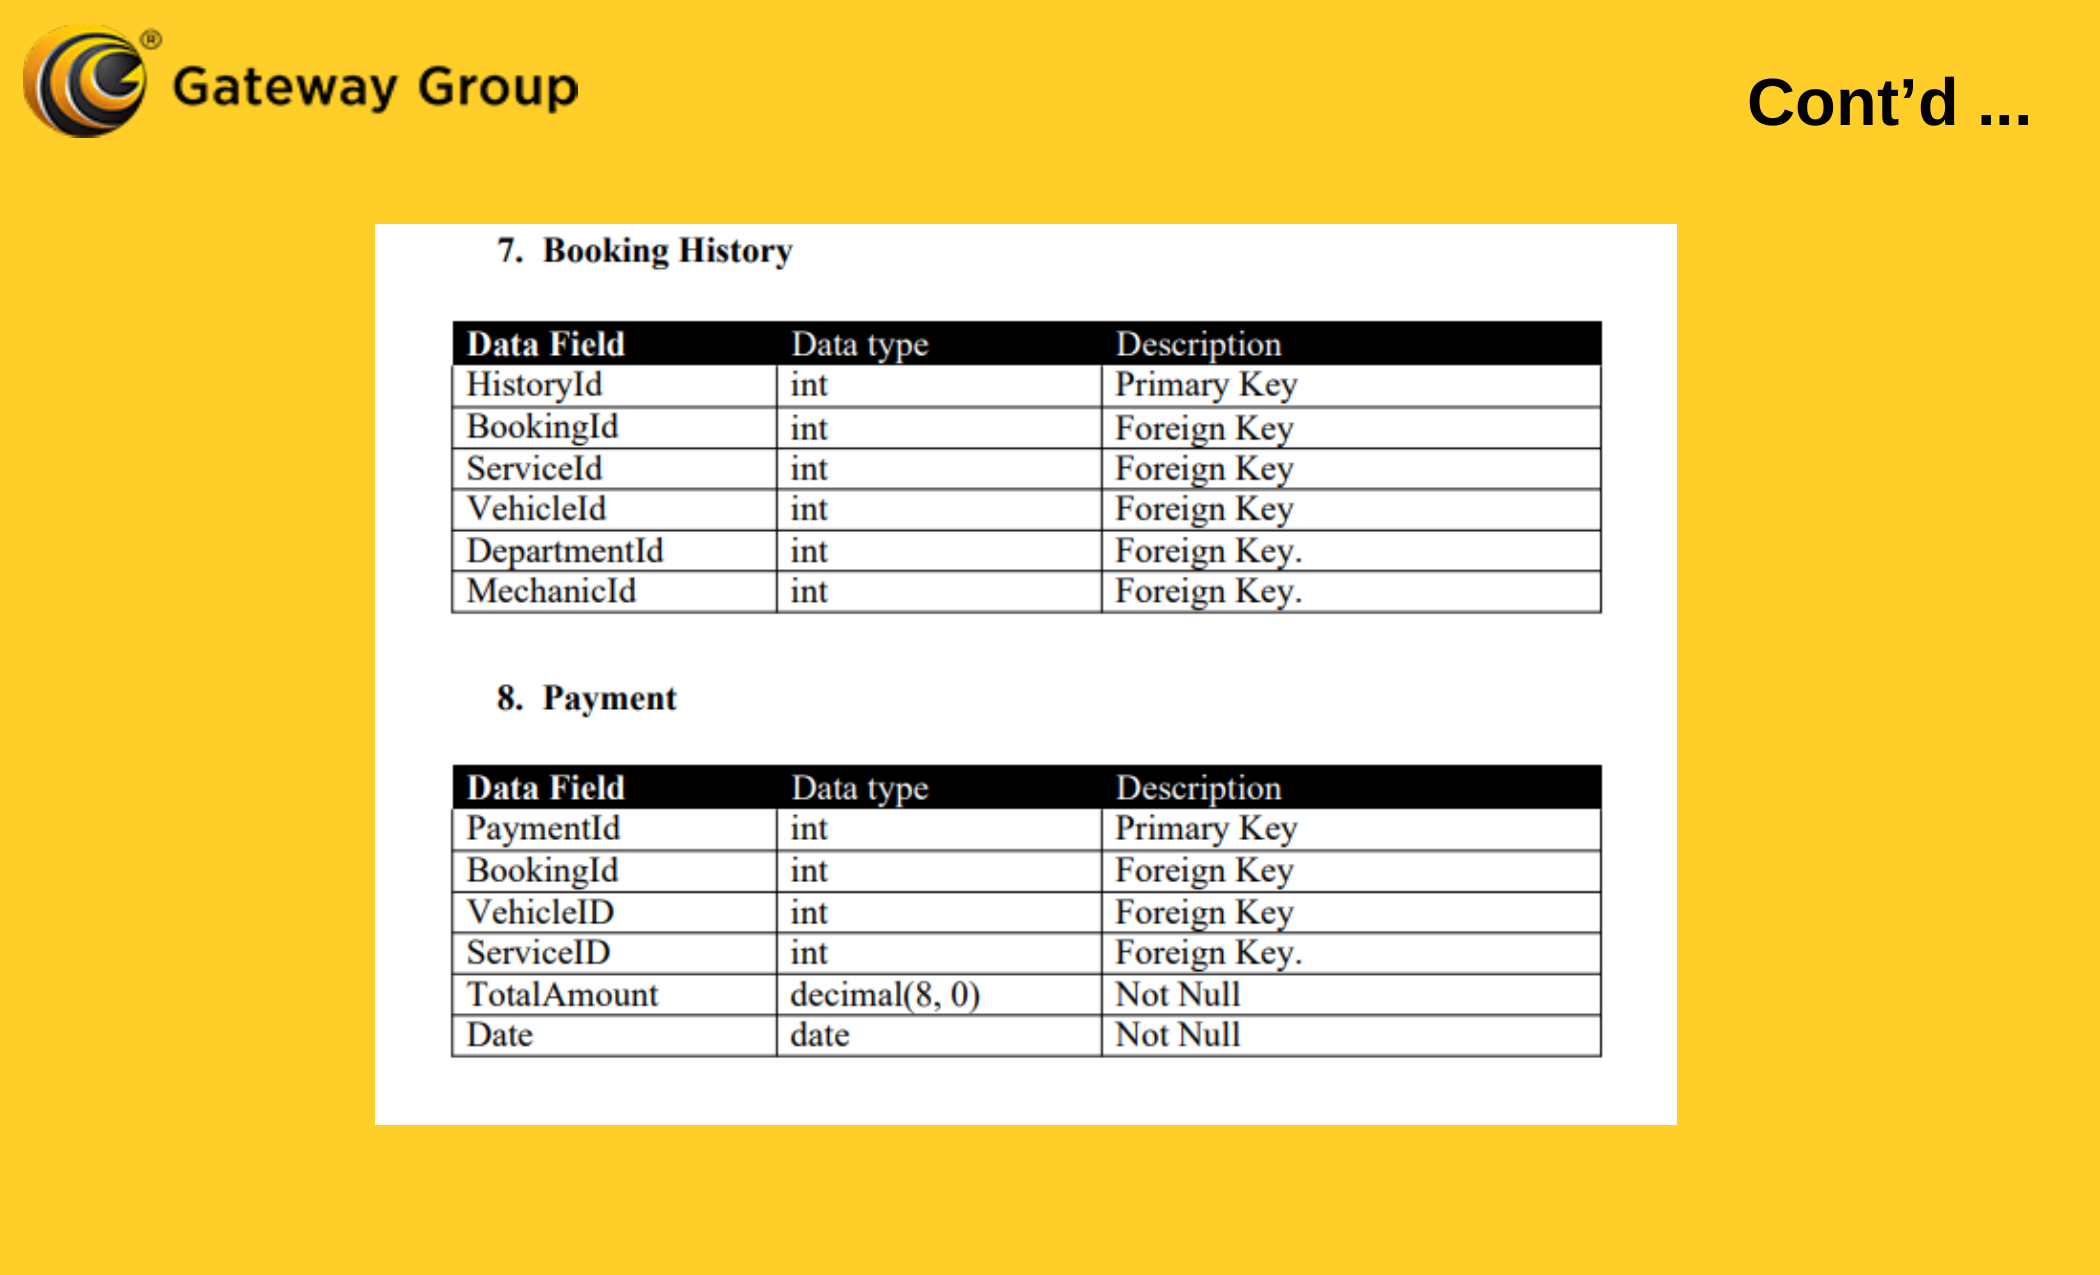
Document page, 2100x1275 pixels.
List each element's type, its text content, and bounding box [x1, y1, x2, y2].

text_box Cont’d ... [1732, 57, 2063, 147]
picture [375, 224, 1677, 1126]
picture [23, 24, 578, 138]
